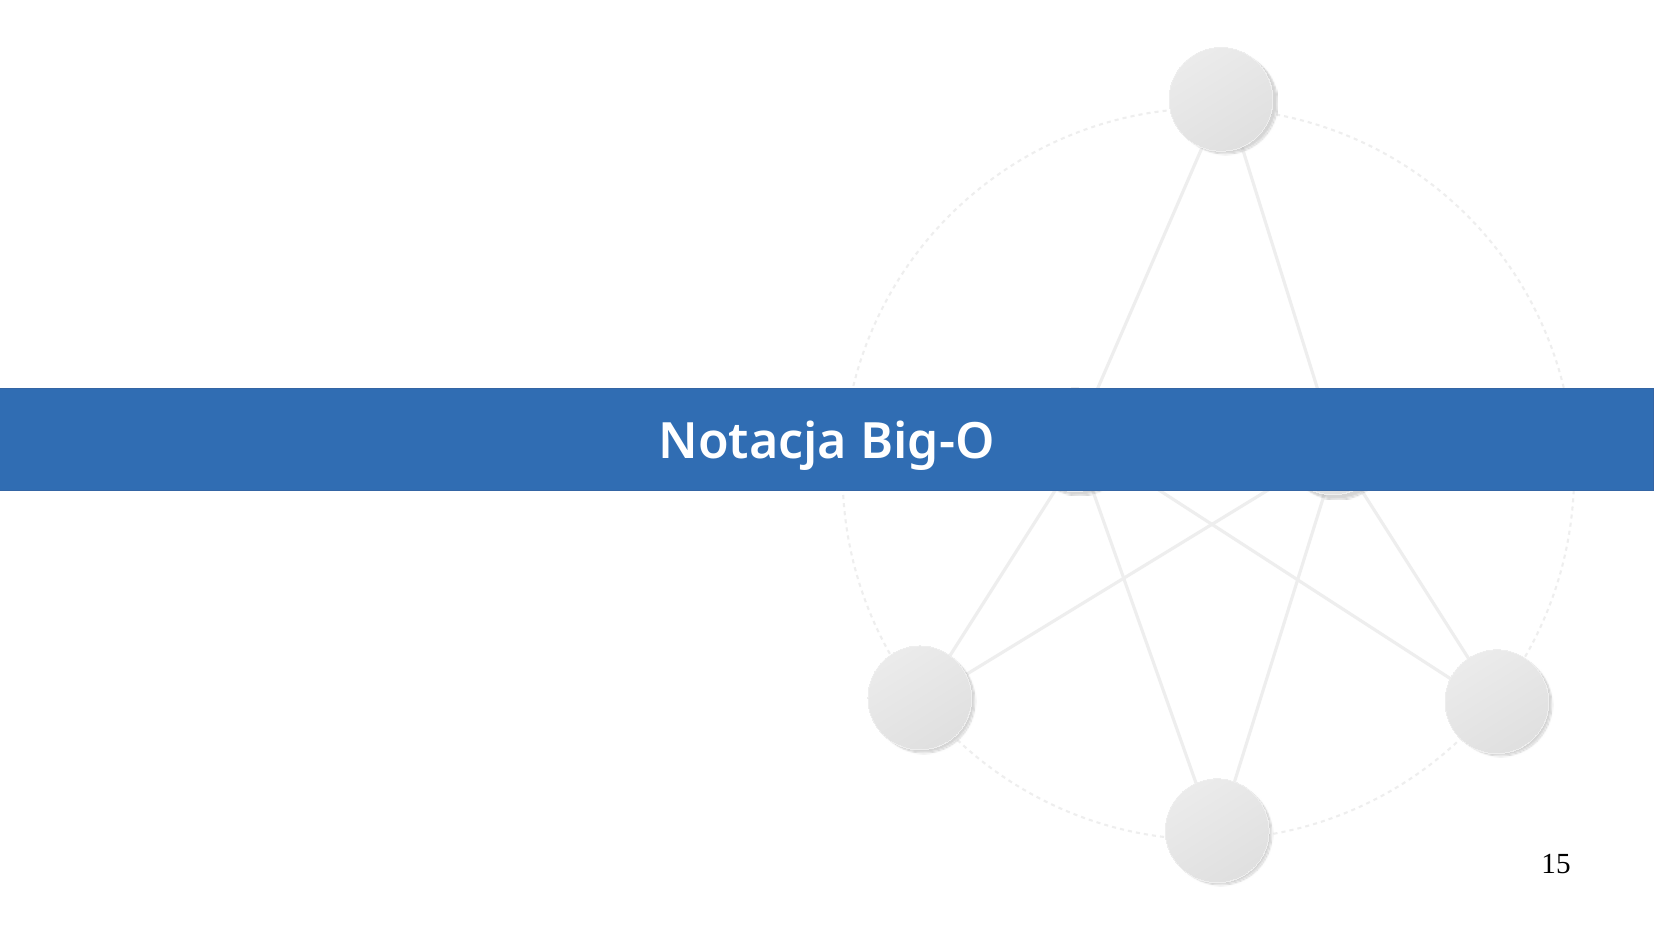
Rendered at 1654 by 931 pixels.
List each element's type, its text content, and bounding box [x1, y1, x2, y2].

text_box [1445, 649, 1549, 754]
text_box [1165, 778, 1270, 883]
text_box [867, 645, 972, 750]
text_box Notacja Big-O [0, 388, 1654, 491]
text_box [1169, 47, 1273, 152]
text_box [1313, 491, 1353, 495]
